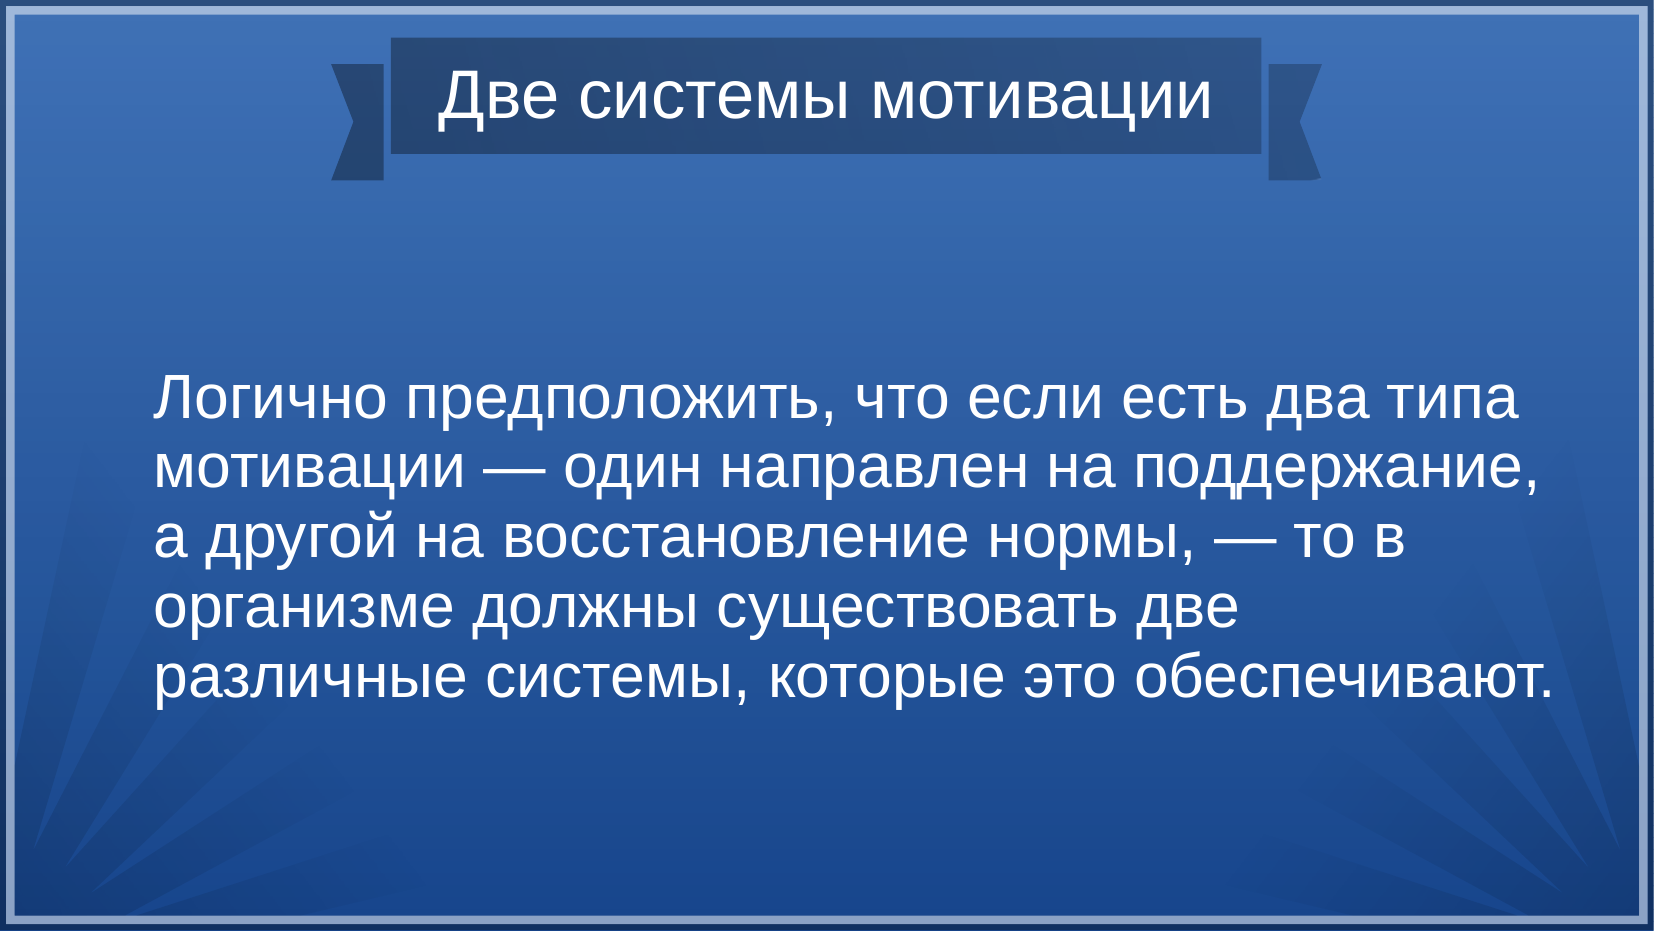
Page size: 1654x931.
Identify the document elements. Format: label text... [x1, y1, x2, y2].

title Две системы мотивации [389, 35, 1264, 154]
list Логично предположить, что если есть два типа мотивации — один направлен на поддержание, а другой на восстановление нормы, — то в организме должны существовать две различные системы, которые это обеспечивают. [82, 224, 1571, 848]
